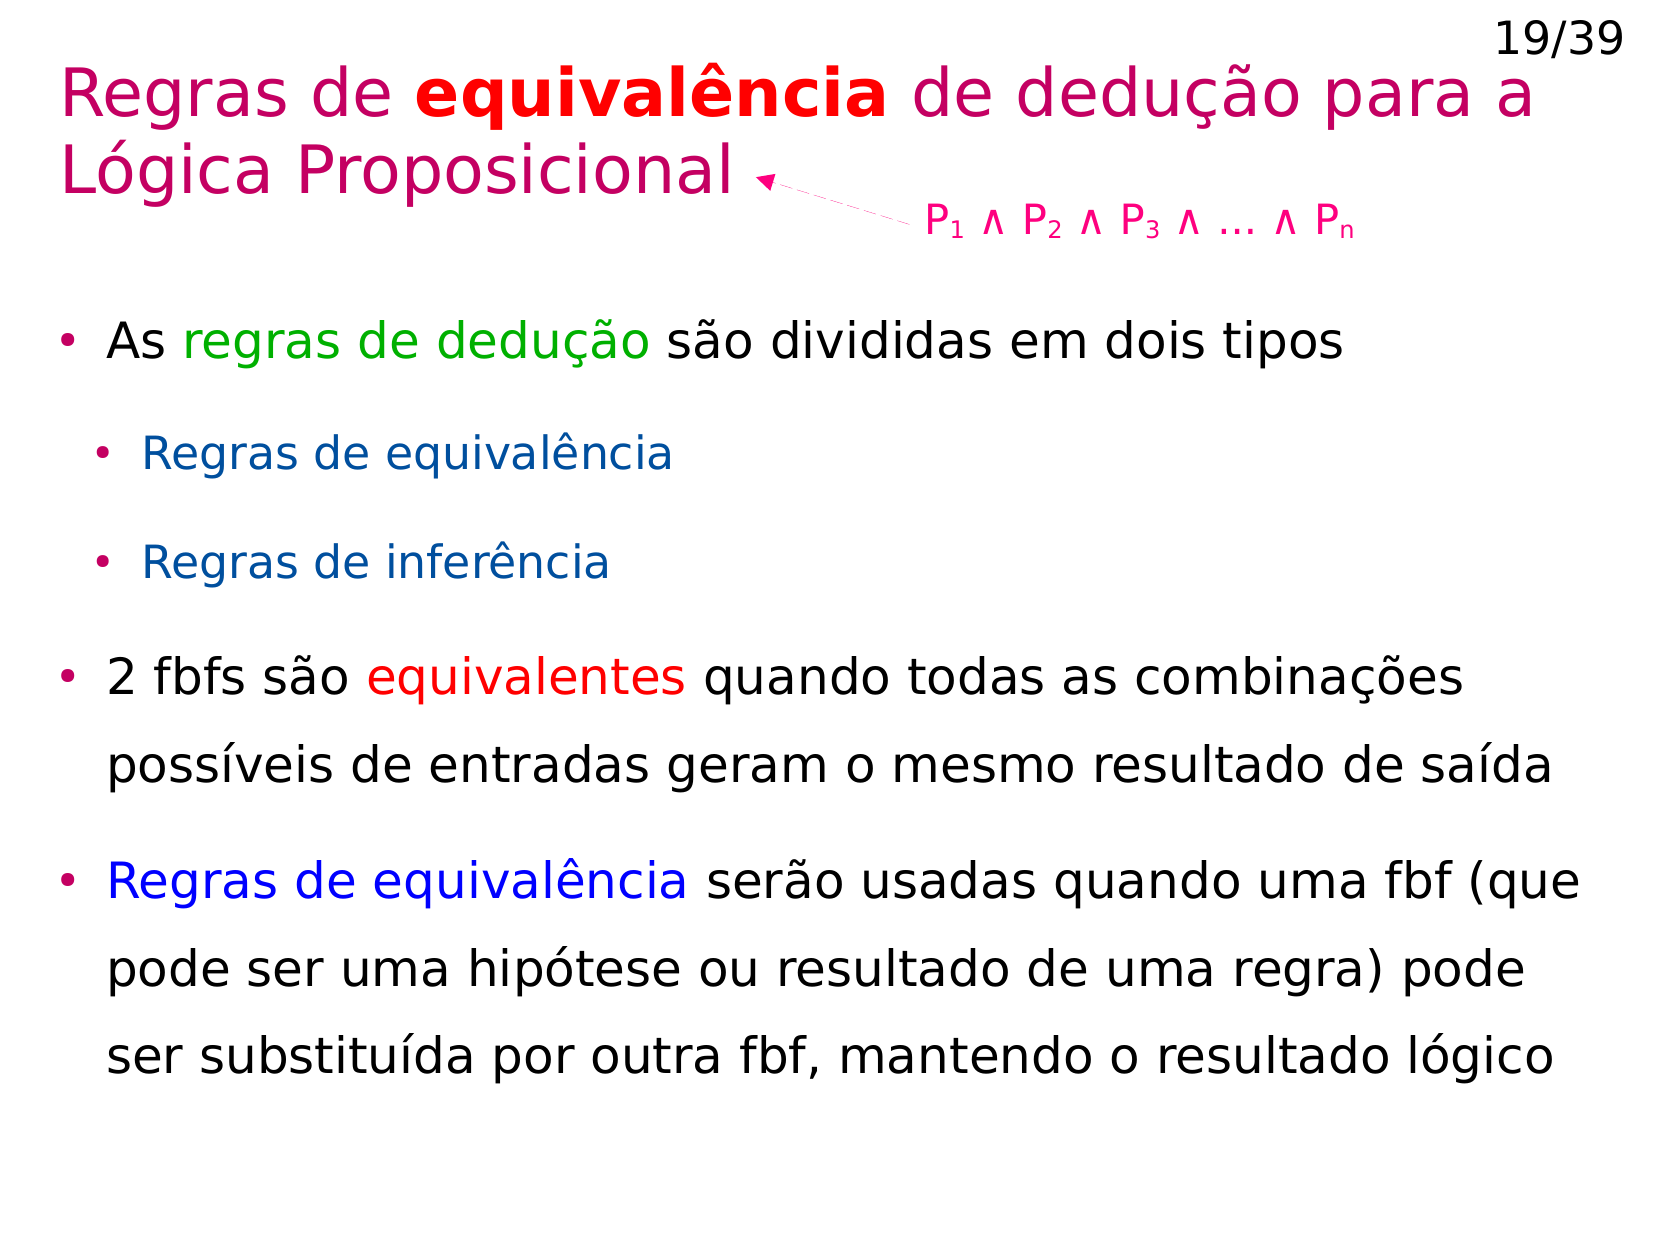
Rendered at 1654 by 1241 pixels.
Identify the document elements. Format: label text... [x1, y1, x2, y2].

list As regras de dedução são divididas em dois tipos Regras de equivalência Regras de inferência 2 fbfs são equivalentes quando todas as combinações possíveis de entradas geram o mesmo resultado de saída Regras de equivalência serão usadas quando uma fbf (que pode ser uma hipótese ou resultado de uma regra) pode ser substituída por outra fbf, mantendo o resultado lógico [59, 283, 1595, 1223]
text_box P1 ∧ P2 ∧ P3 ∧ ... ∧ Pn [909, 188, 1441, 266]
title Regras de equivalência de dedução para a Lógica Proposicional [59, 10, 1595, 254]
